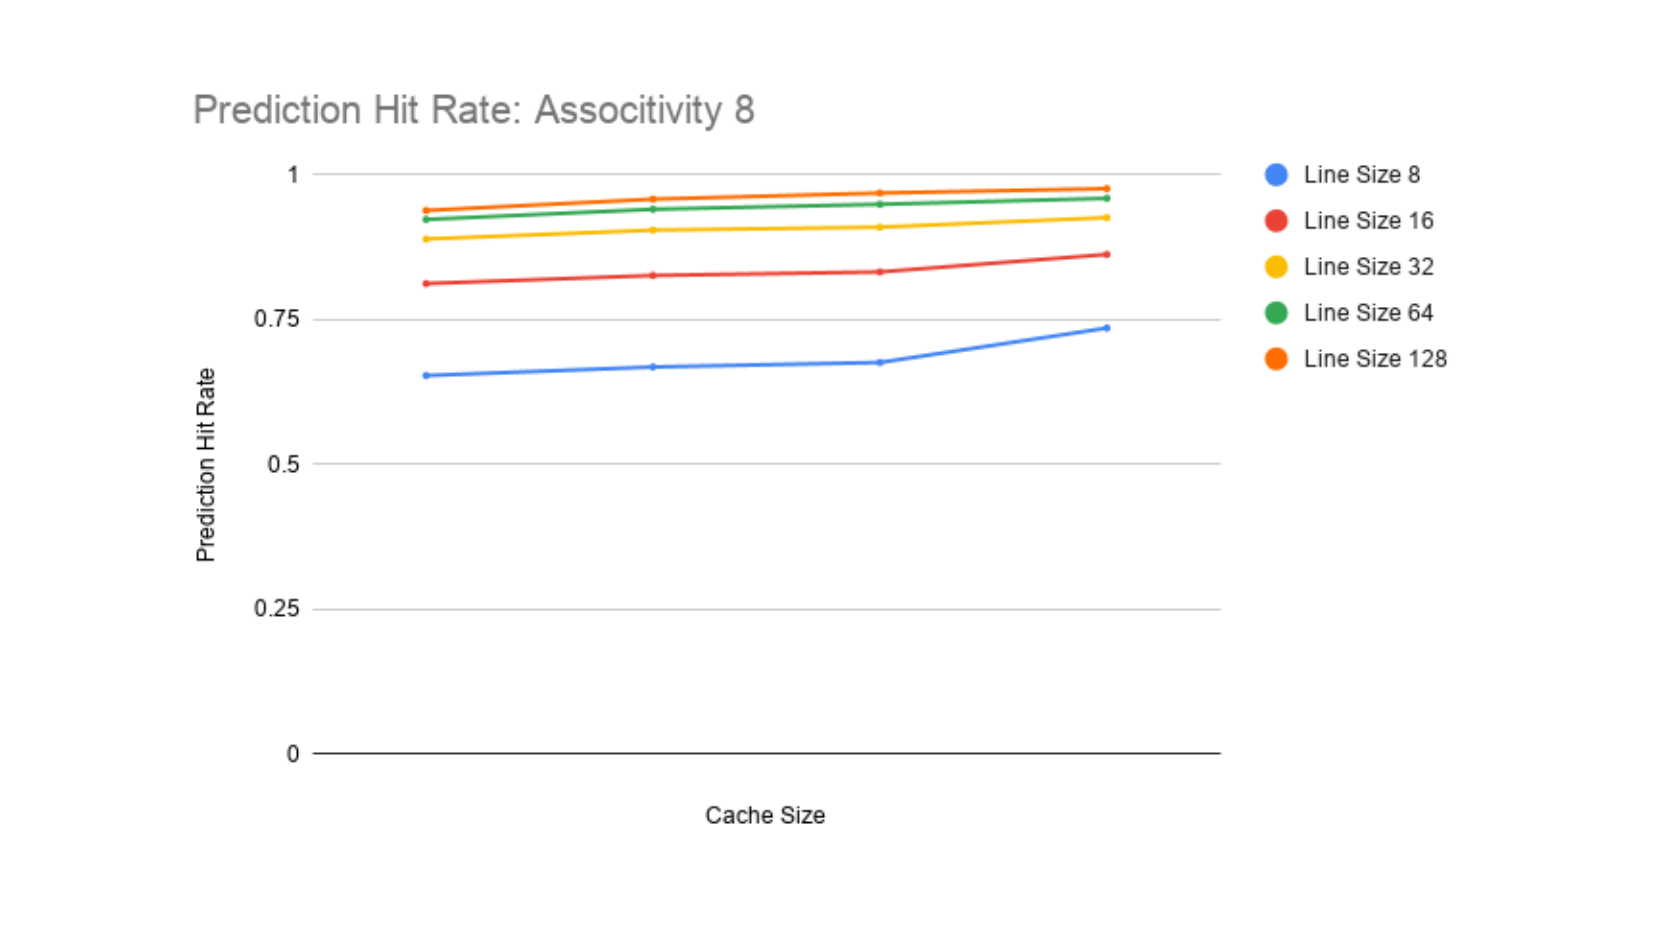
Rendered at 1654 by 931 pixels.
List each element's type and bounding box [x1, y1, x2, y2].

picture [153, 47, 1489, 870]
